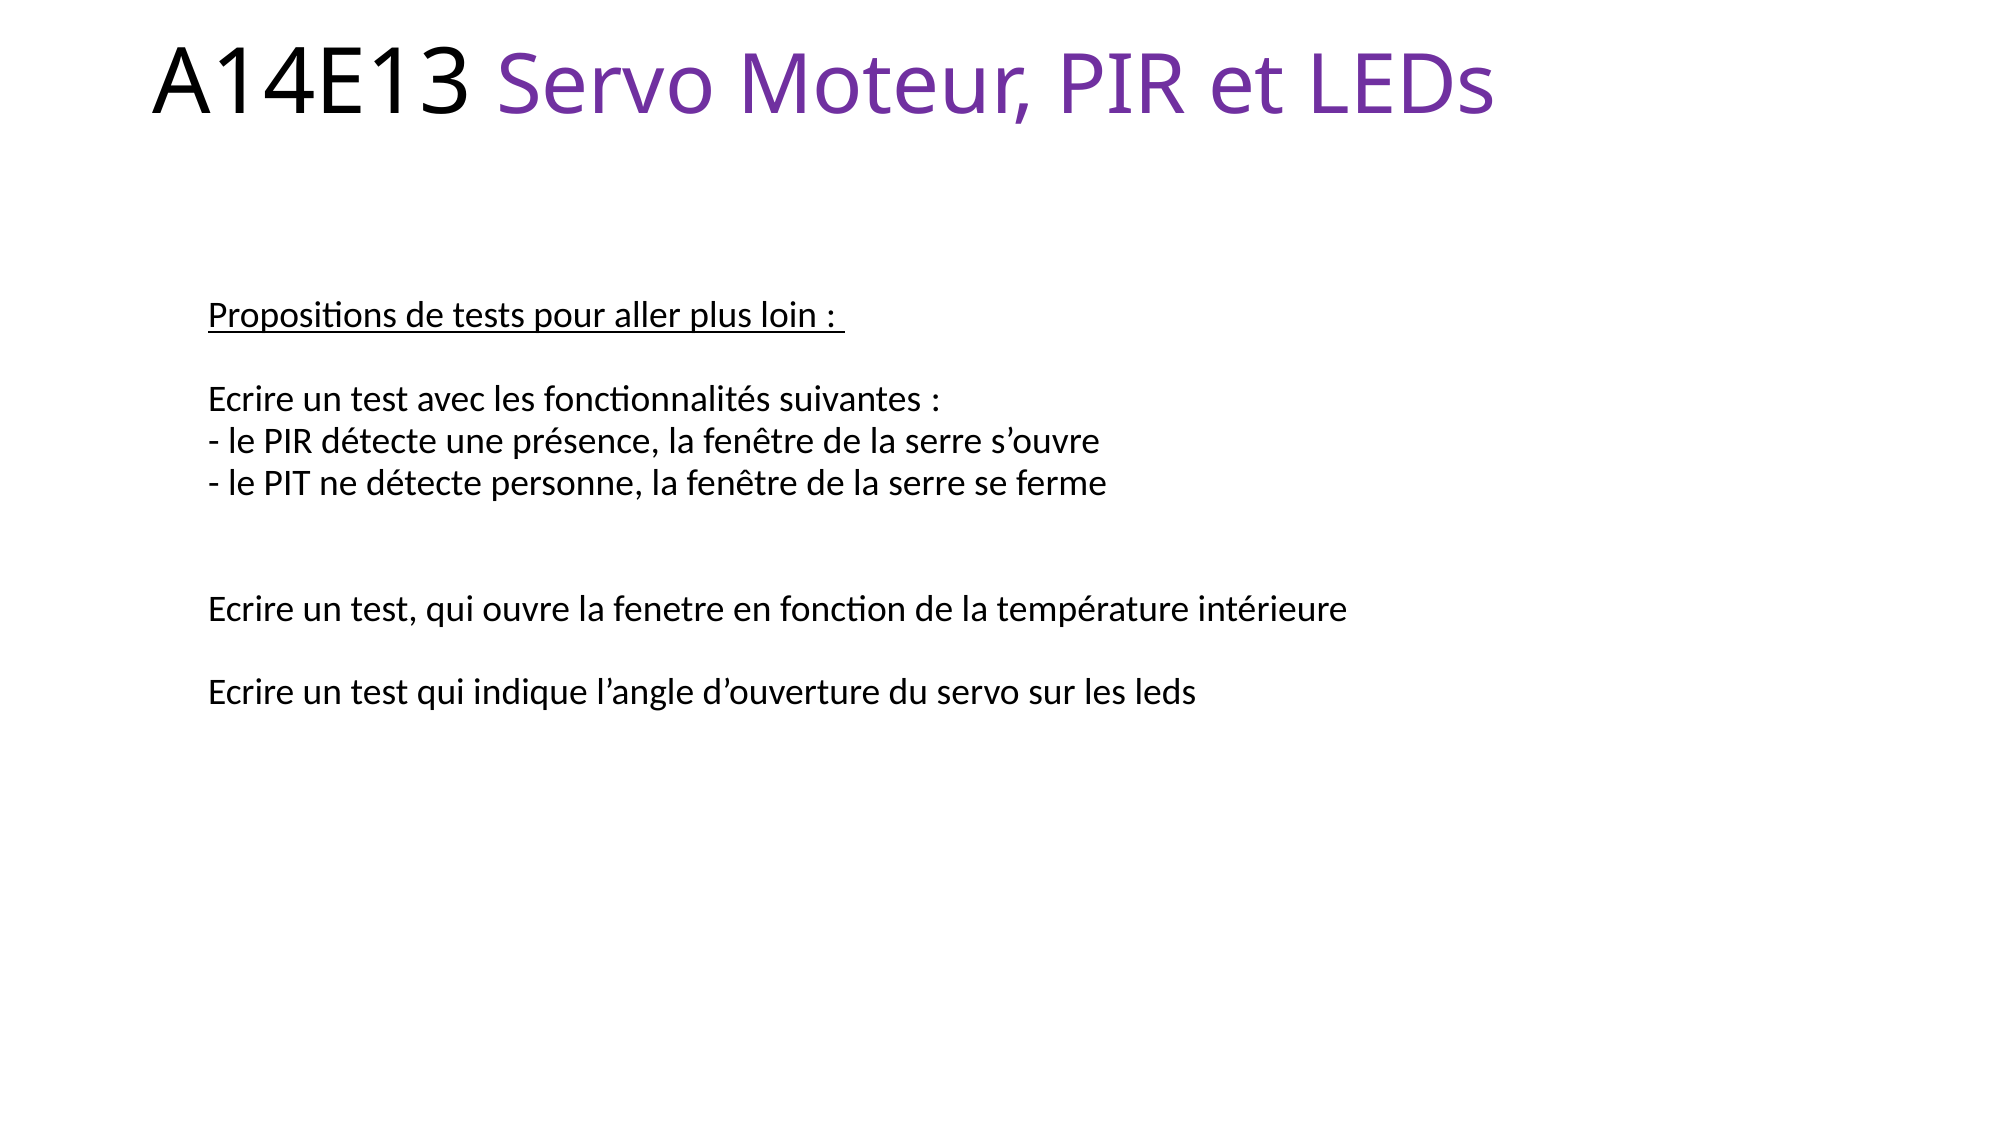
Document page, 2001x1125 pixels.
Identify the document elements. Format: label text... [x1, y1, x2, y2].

text_box Propositions de tests pour aller plus loin : Ecrire un test avec les fonctionnalités suivantes : - le PIR détecte une présence, la fenêtre de la serre s’ouvre - le PIT ne détecte personne, la fenêtre de la serre se ferme Ecrire un test, qui ouvre la fenetre en fonction de la température intérieure Ecrire un test qui indique l’angle d’ouverture du servo sur les leds [118, 295, 1713, 945]
text_box A14E13 Servo Moteur, PIR et LEDs [137, 26, 1863, 285]
